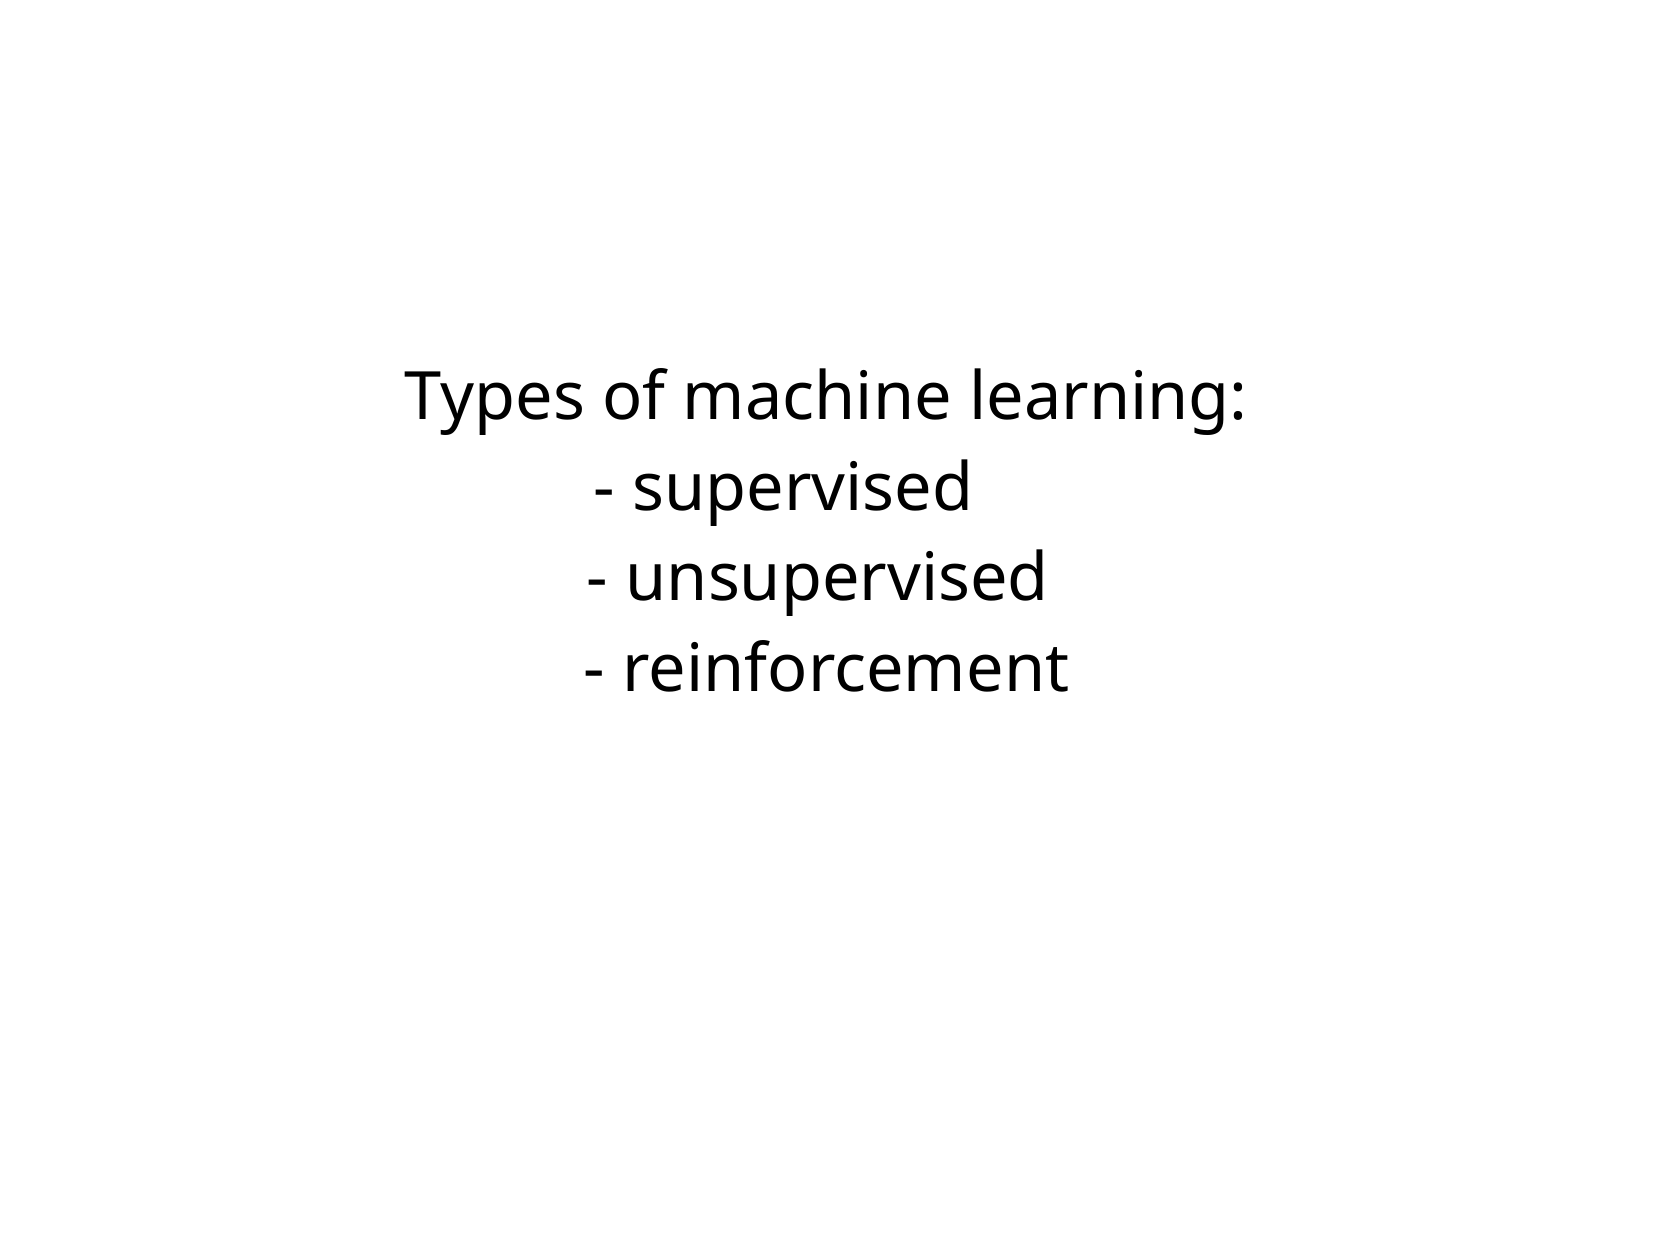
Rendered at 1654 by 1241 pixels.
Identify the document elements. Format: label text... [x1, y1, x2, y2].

subtitle Types of machine learning: - supervised - unsupervised - reinforcement [82, 49, 1571, 1010]
